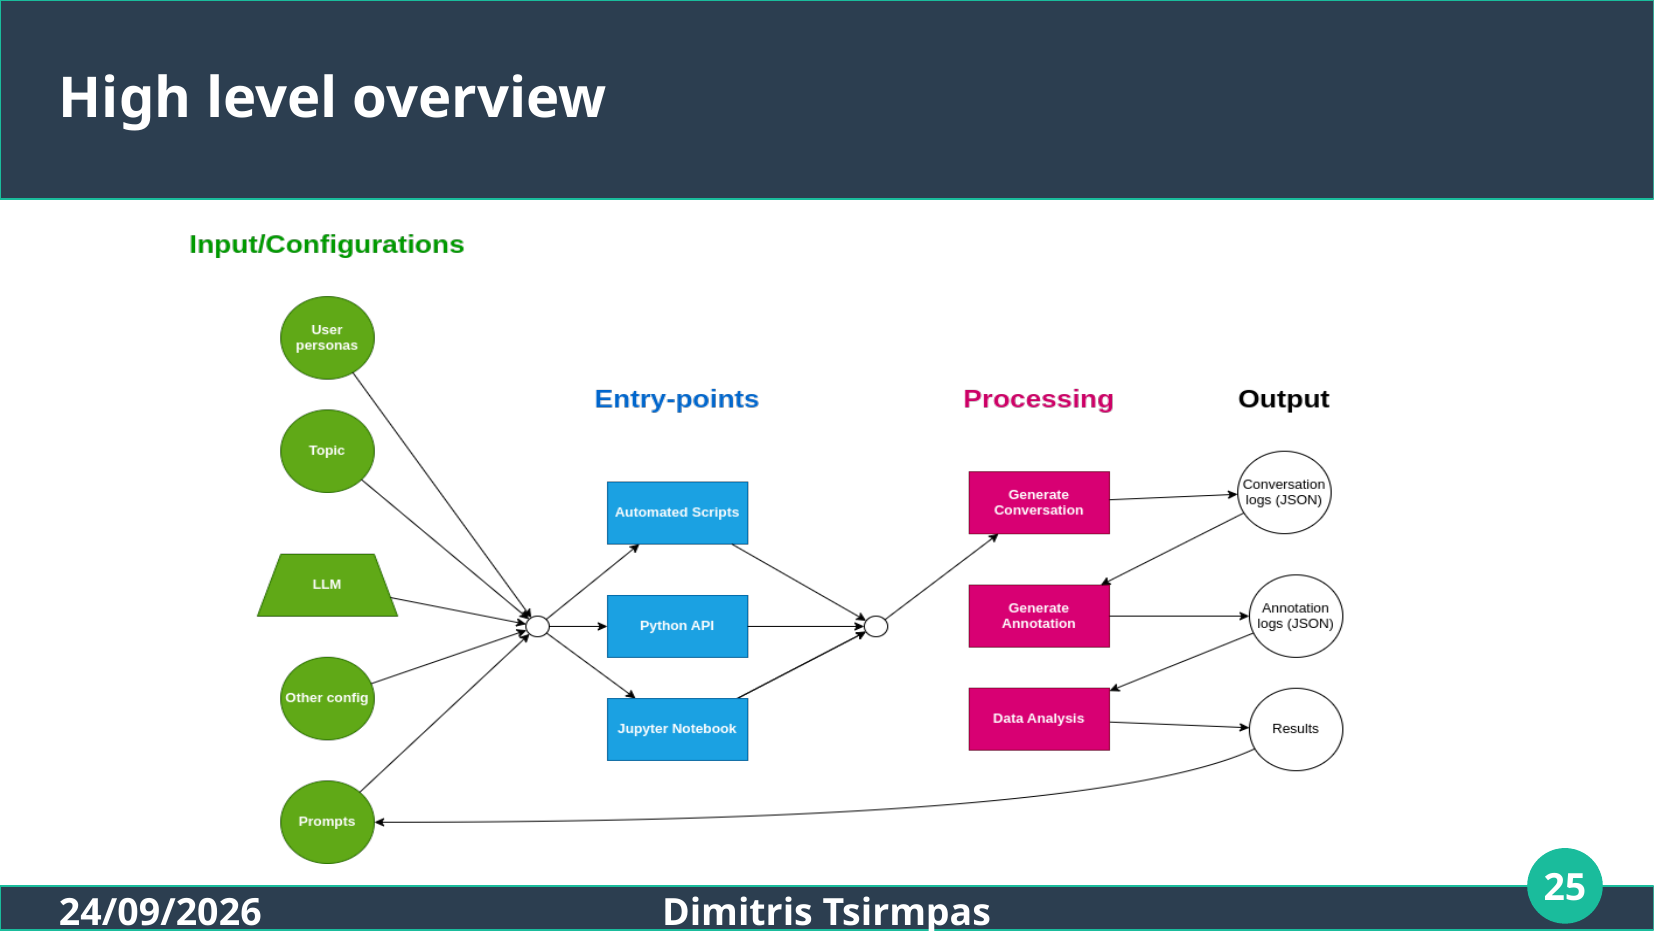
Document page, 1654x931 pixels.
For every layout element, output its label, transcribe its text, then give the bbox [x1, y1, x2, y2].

picture [187, 224, 1424, 864]
title High level overview [59, 37, 1595, 155]
